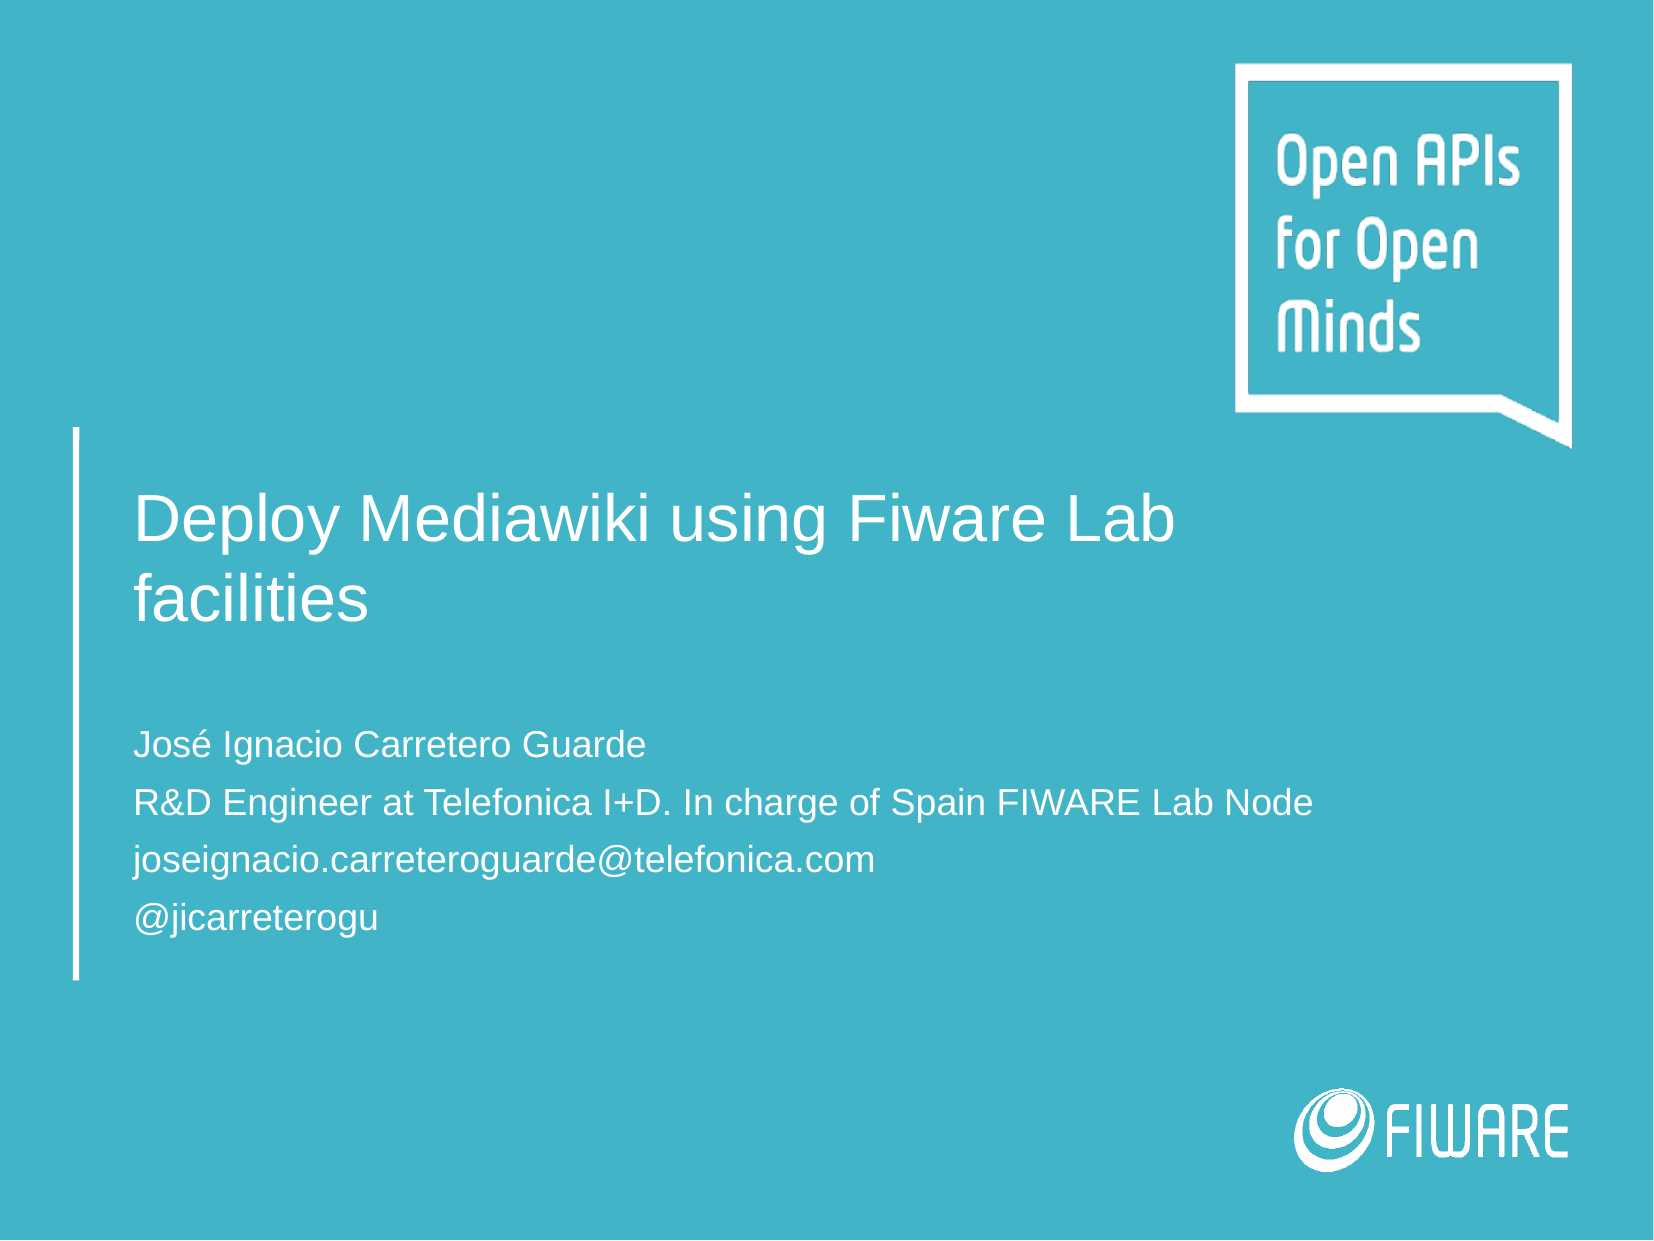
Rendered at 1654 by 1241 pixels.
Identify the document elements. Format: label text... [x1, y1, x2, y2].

title Deploy Mediawiki using Fiware Lab facilities [118, 460, 1270, 616]
subtitle José Ignacio Carretero Guarde R&D Engineer at Telefonica I+D. In charge of Spain FIWARE Lab Node joseignacio.carreteroguarde@telefonica.com @jicarreterogu [118, 704, 1524, 928]
picture [1279, 1062, 1586, 1190]
picture [1229, 54, 1586, 451]
